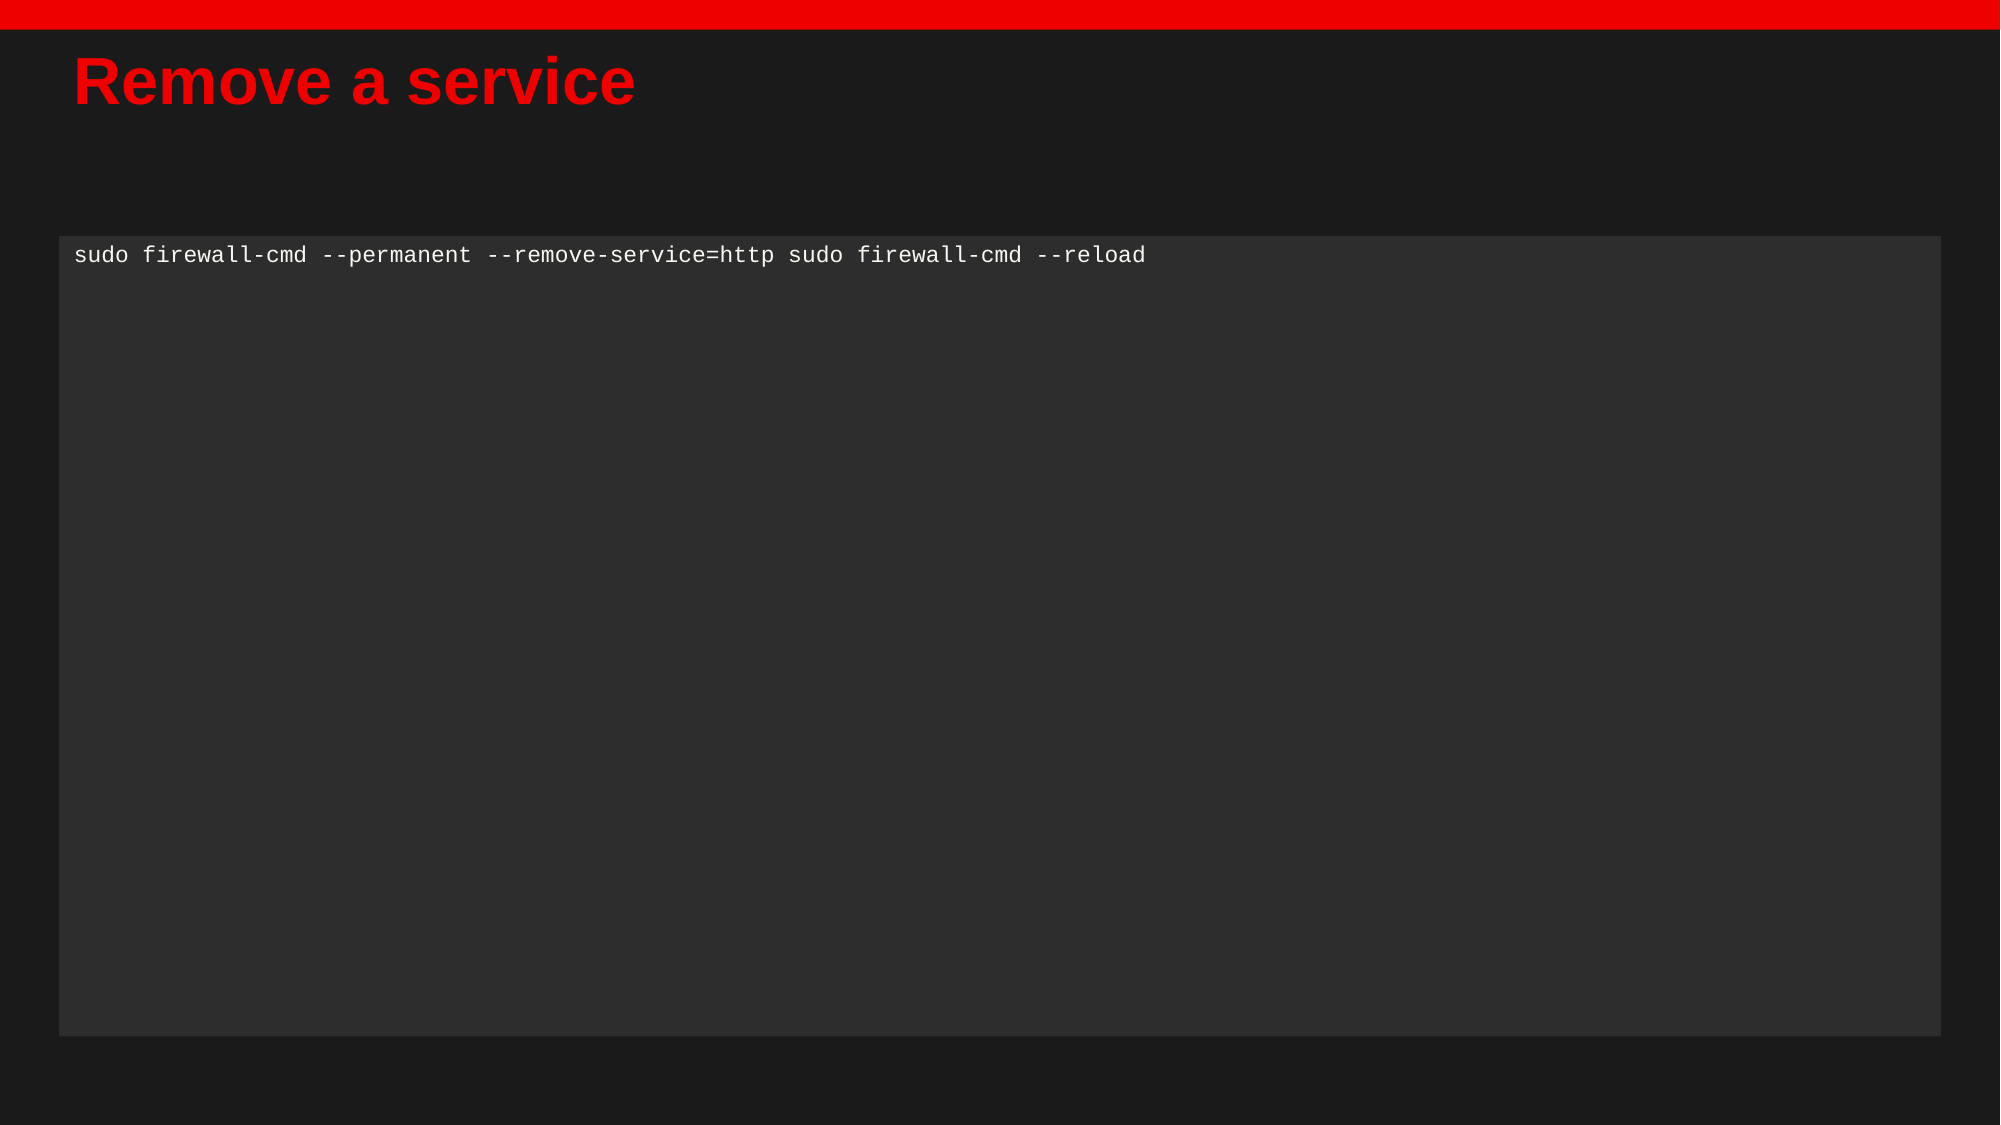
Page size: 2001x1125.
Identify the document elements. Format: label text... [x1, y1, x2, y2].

text_box [0, 0, 2001, 30]
text_box sudo firewall-cmd --permanent --remove-service=http sudo firewall-cmd --reload [59, 236, 1942, 1037]
text_box Remove a service [59, 36, 1942, 208]
